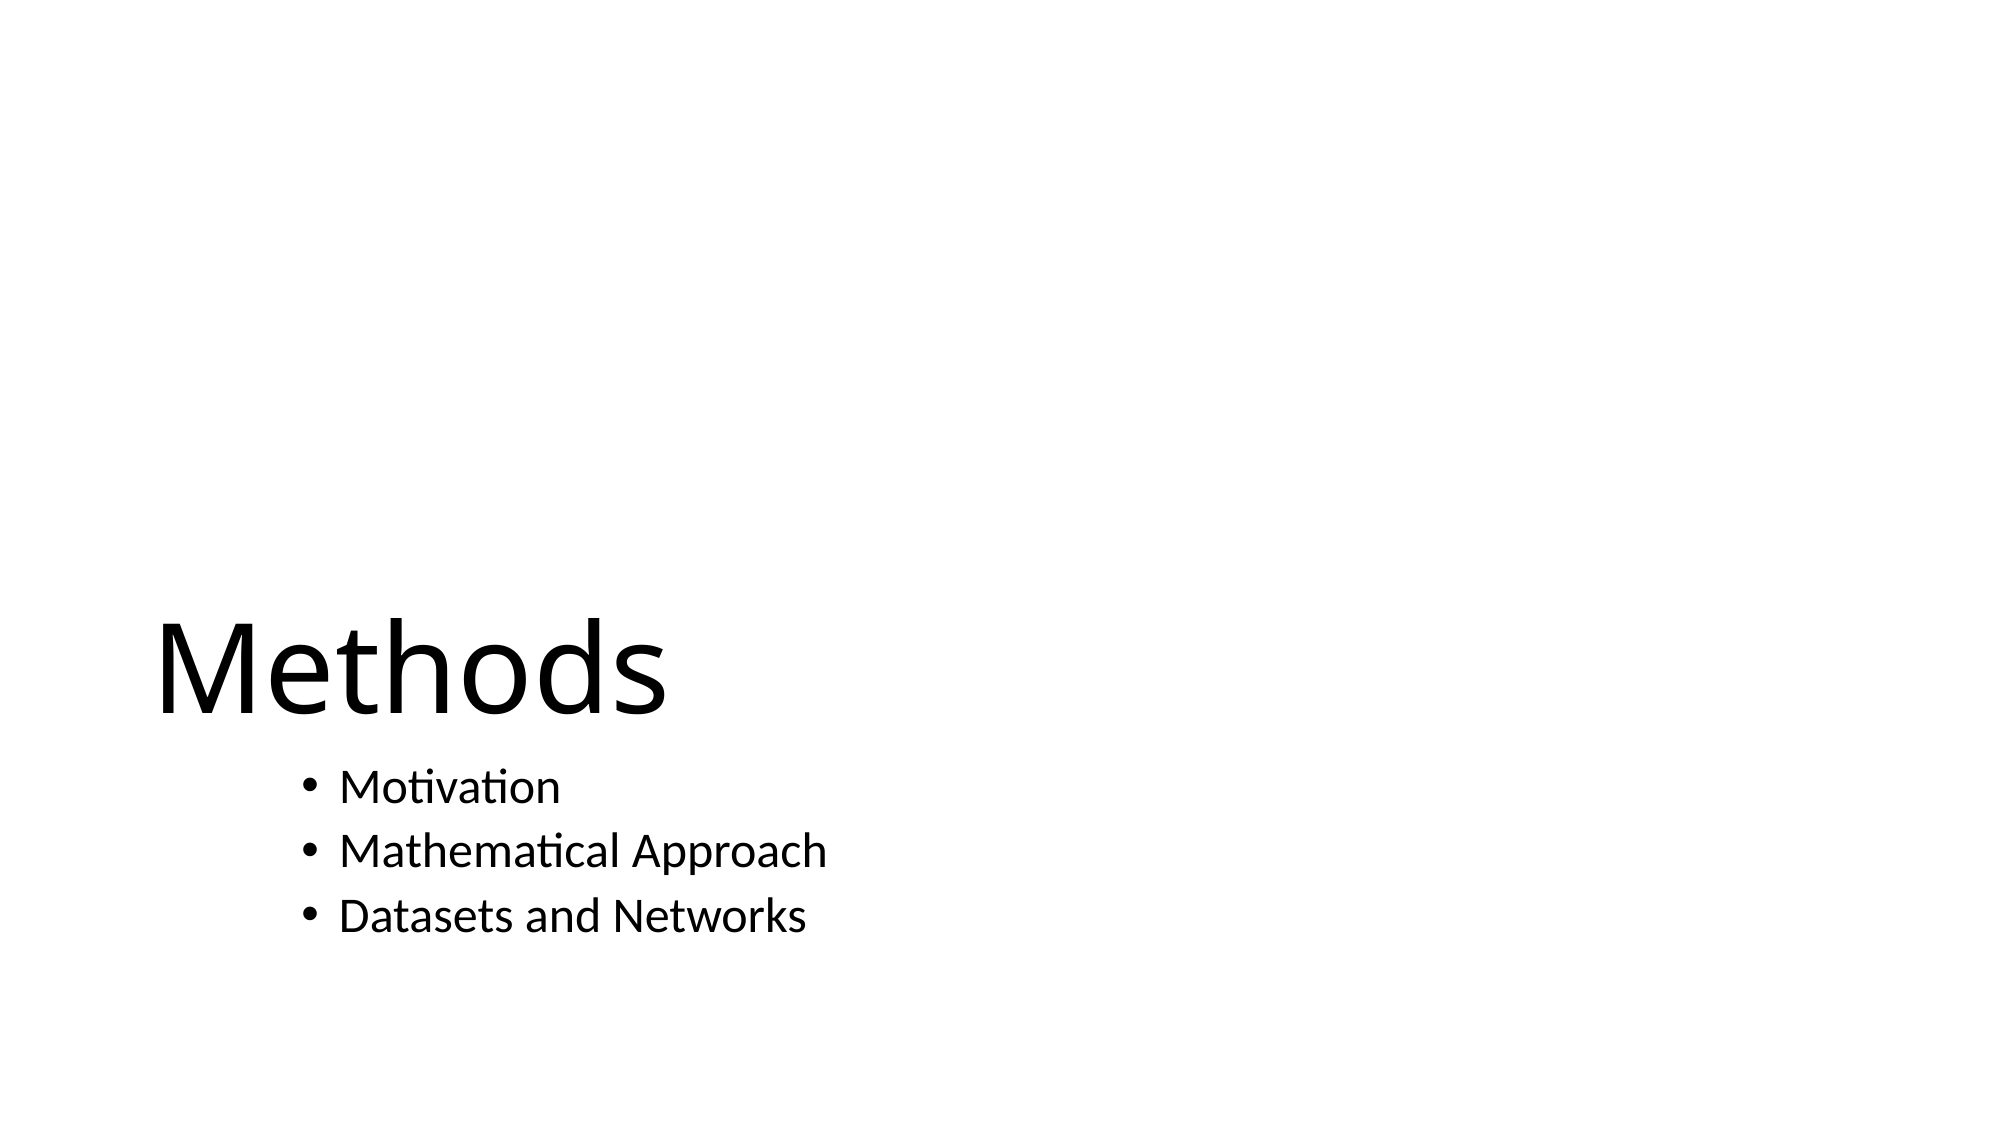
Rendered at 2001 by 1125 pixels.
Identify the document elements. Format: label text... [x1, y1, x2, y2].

list Motivation Mathematical Approach Datasets and Networks [136, 752, 1862, 999]
title Methods [136, 280, 1862, 749]
